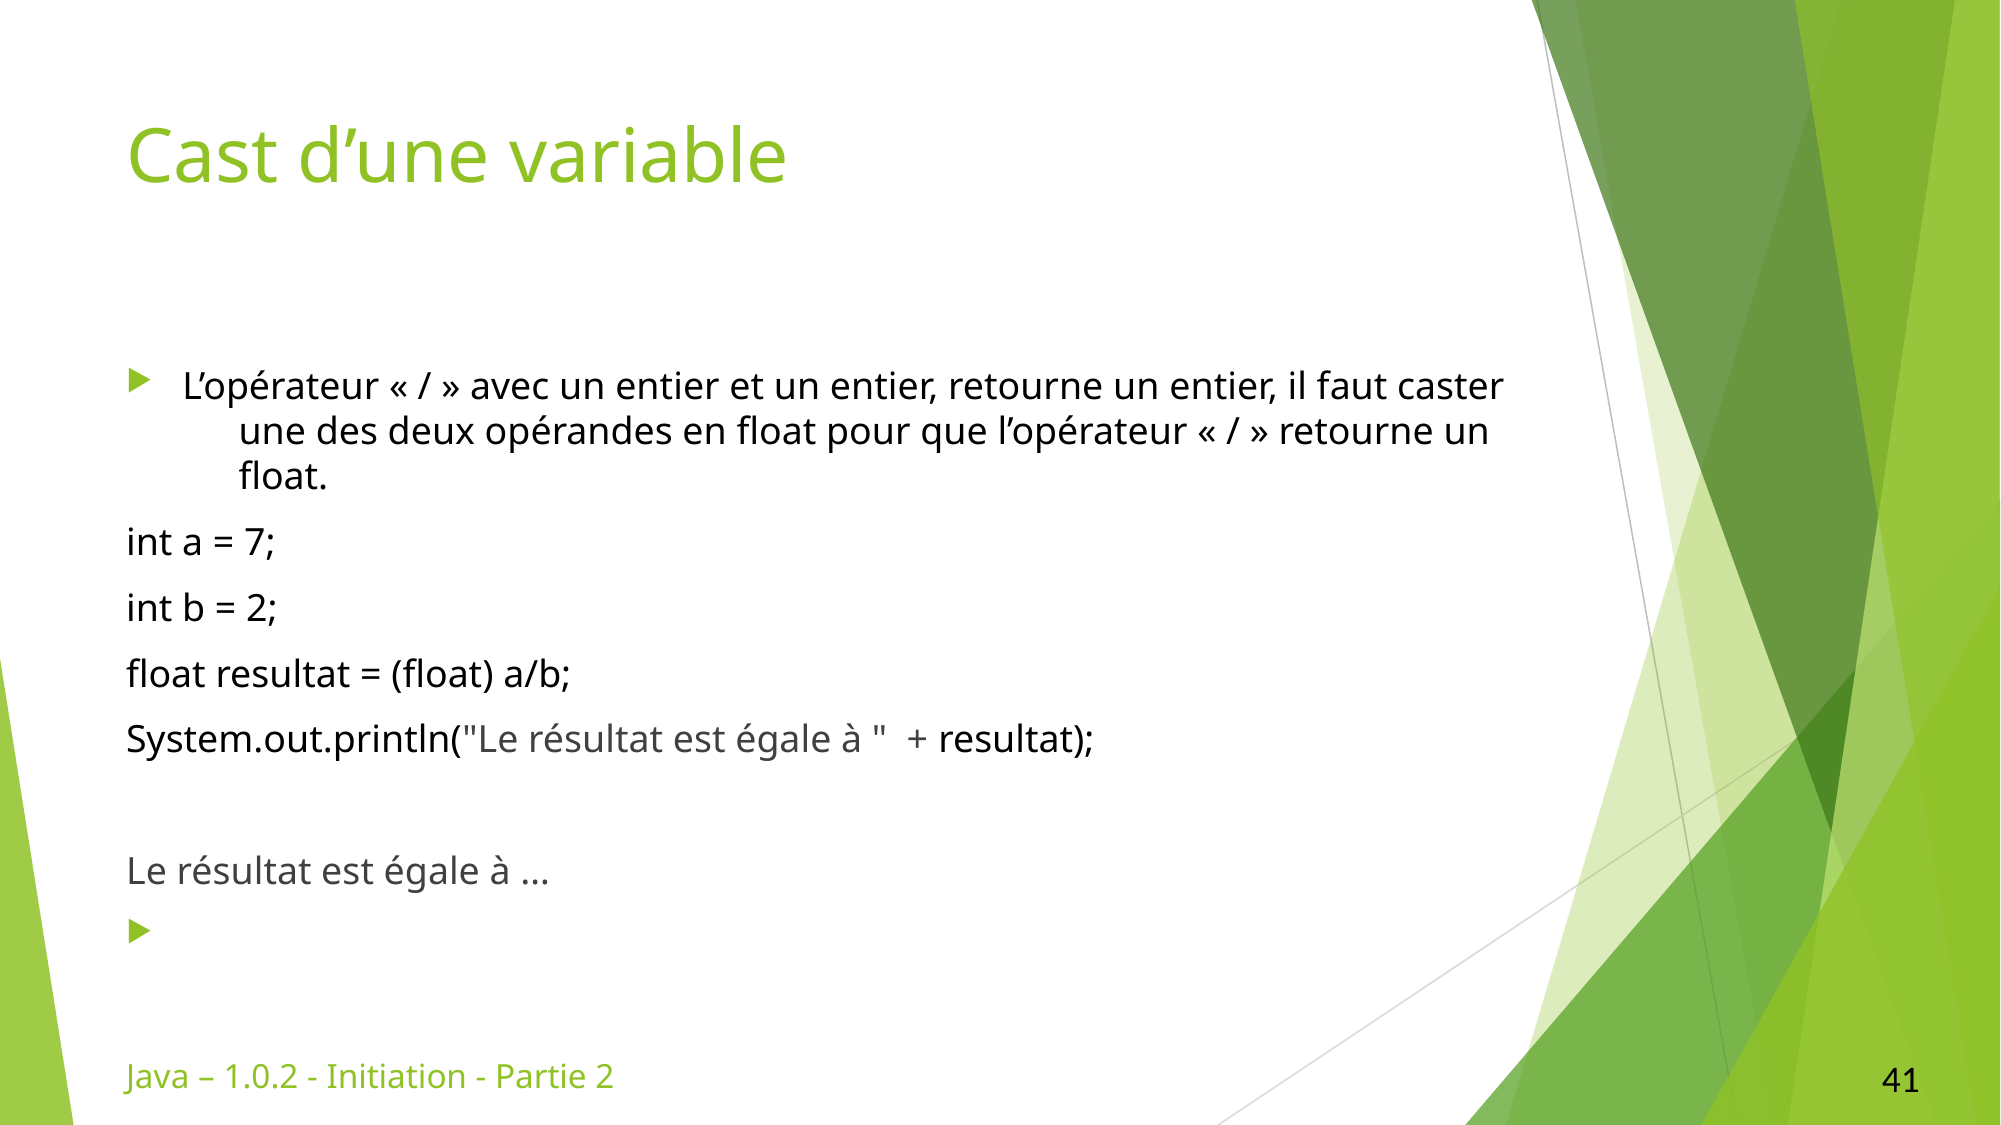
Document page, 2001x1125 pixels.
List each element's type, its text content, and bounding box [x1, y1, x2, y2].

title Cast d’une variable [111, 99, 1522, 317]
list L’opérateur « / » avec un entier et un entier, retourne un entier, il faut caster une des deux opérandes en float pour que l’opérateur « / » retourne un float. int a = 7; int b = 2; float resultat = (float) a/b; System.out.println("Le résultat est égale à " + resultat); Le résultat est égale à … [111, 354, 1522, 992]
text_box [1866, 1047, 1979, 1108]
text_box Java – 1.0.2 - Initiation - Partie 2 [111, 1047, 1094, 1109]
